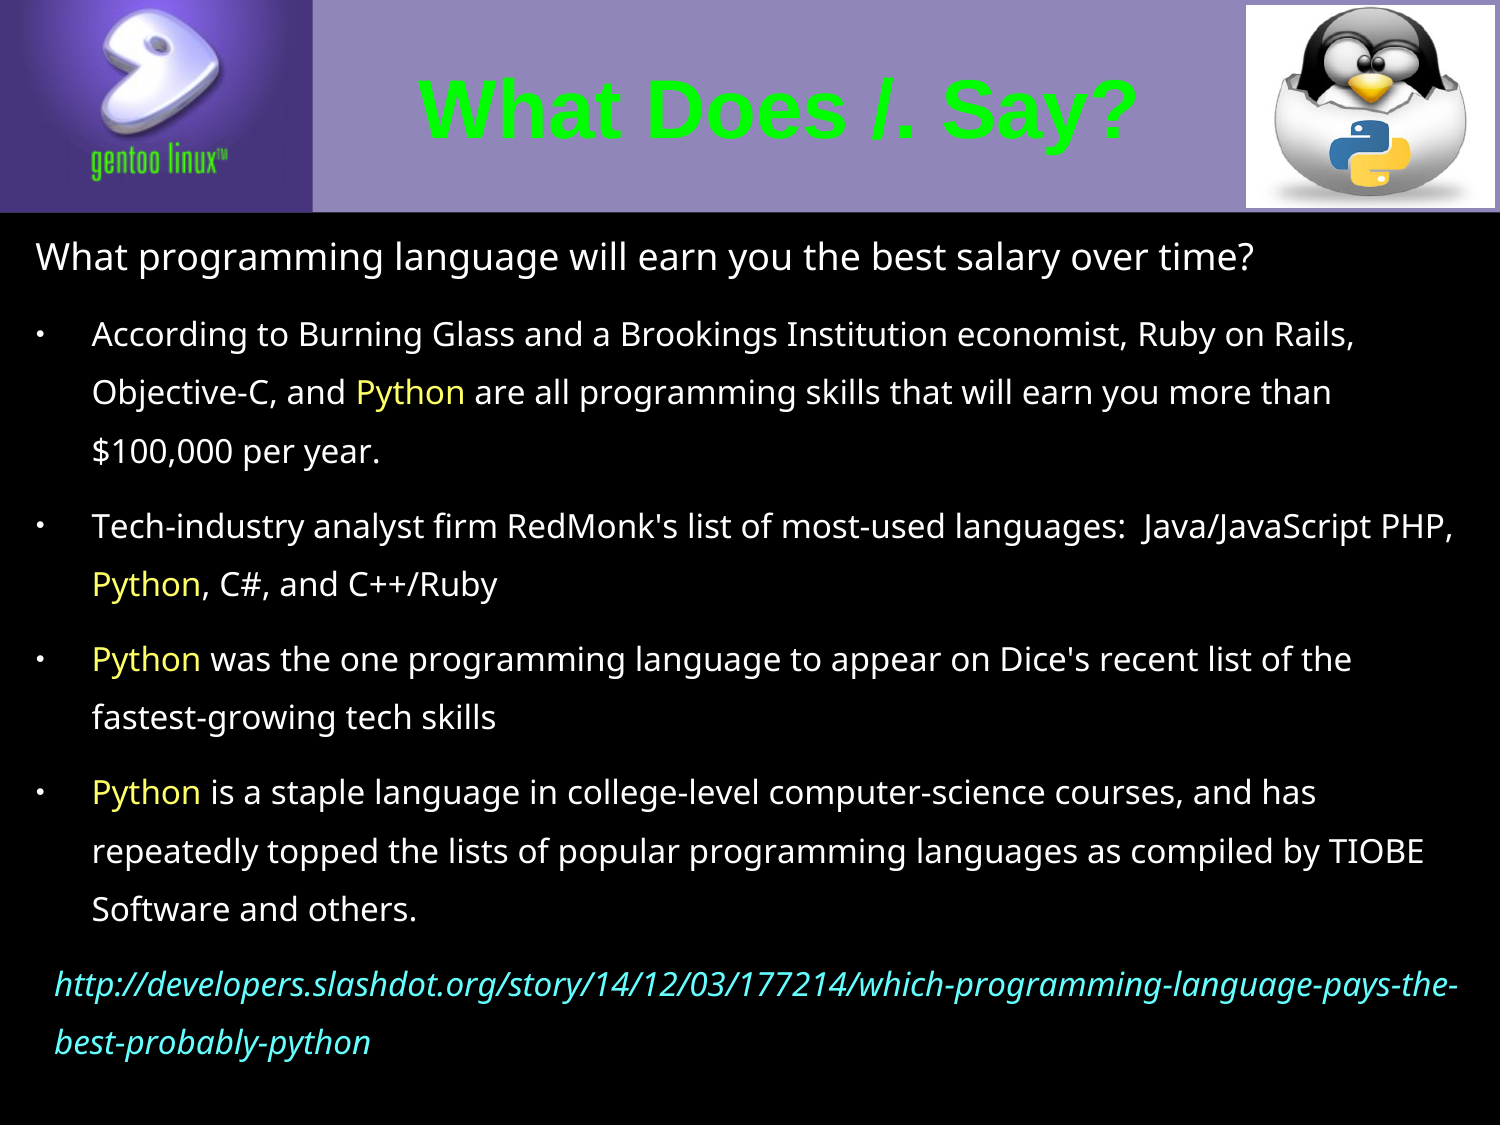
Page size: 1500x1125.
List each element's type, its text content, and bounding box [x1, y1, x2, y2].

picture [0, 0, 302, 184]
title What Does /. Say? [324, 12, 1235, 201]
picture [1246, 5, 1495, 208]
list What programming language will earn you the best salary over time? According to Burning Glass and a Brookings Institution economist, Ruby on Rails, Objective-C, and Python are all programming skills that will earn you more than $100,000 per year. Tech-industry analyst firm RedMonk's list of most-used languages: Java/JavaScript PHP, Python, C#, and C++/Ruby Python was the one programming language to appear on Dice's recent list of the fastest-growing tech skills Python is a staple language in college-level computer-science courses, and has repeatedly topped the lists of popular programming languages as compiled by TIOBE Software and others. http://developers.slashdot.org/story/14/12/03/177214/which-programming-language-pays-the-best-probably-python [16, 223, 1467, 1107]
